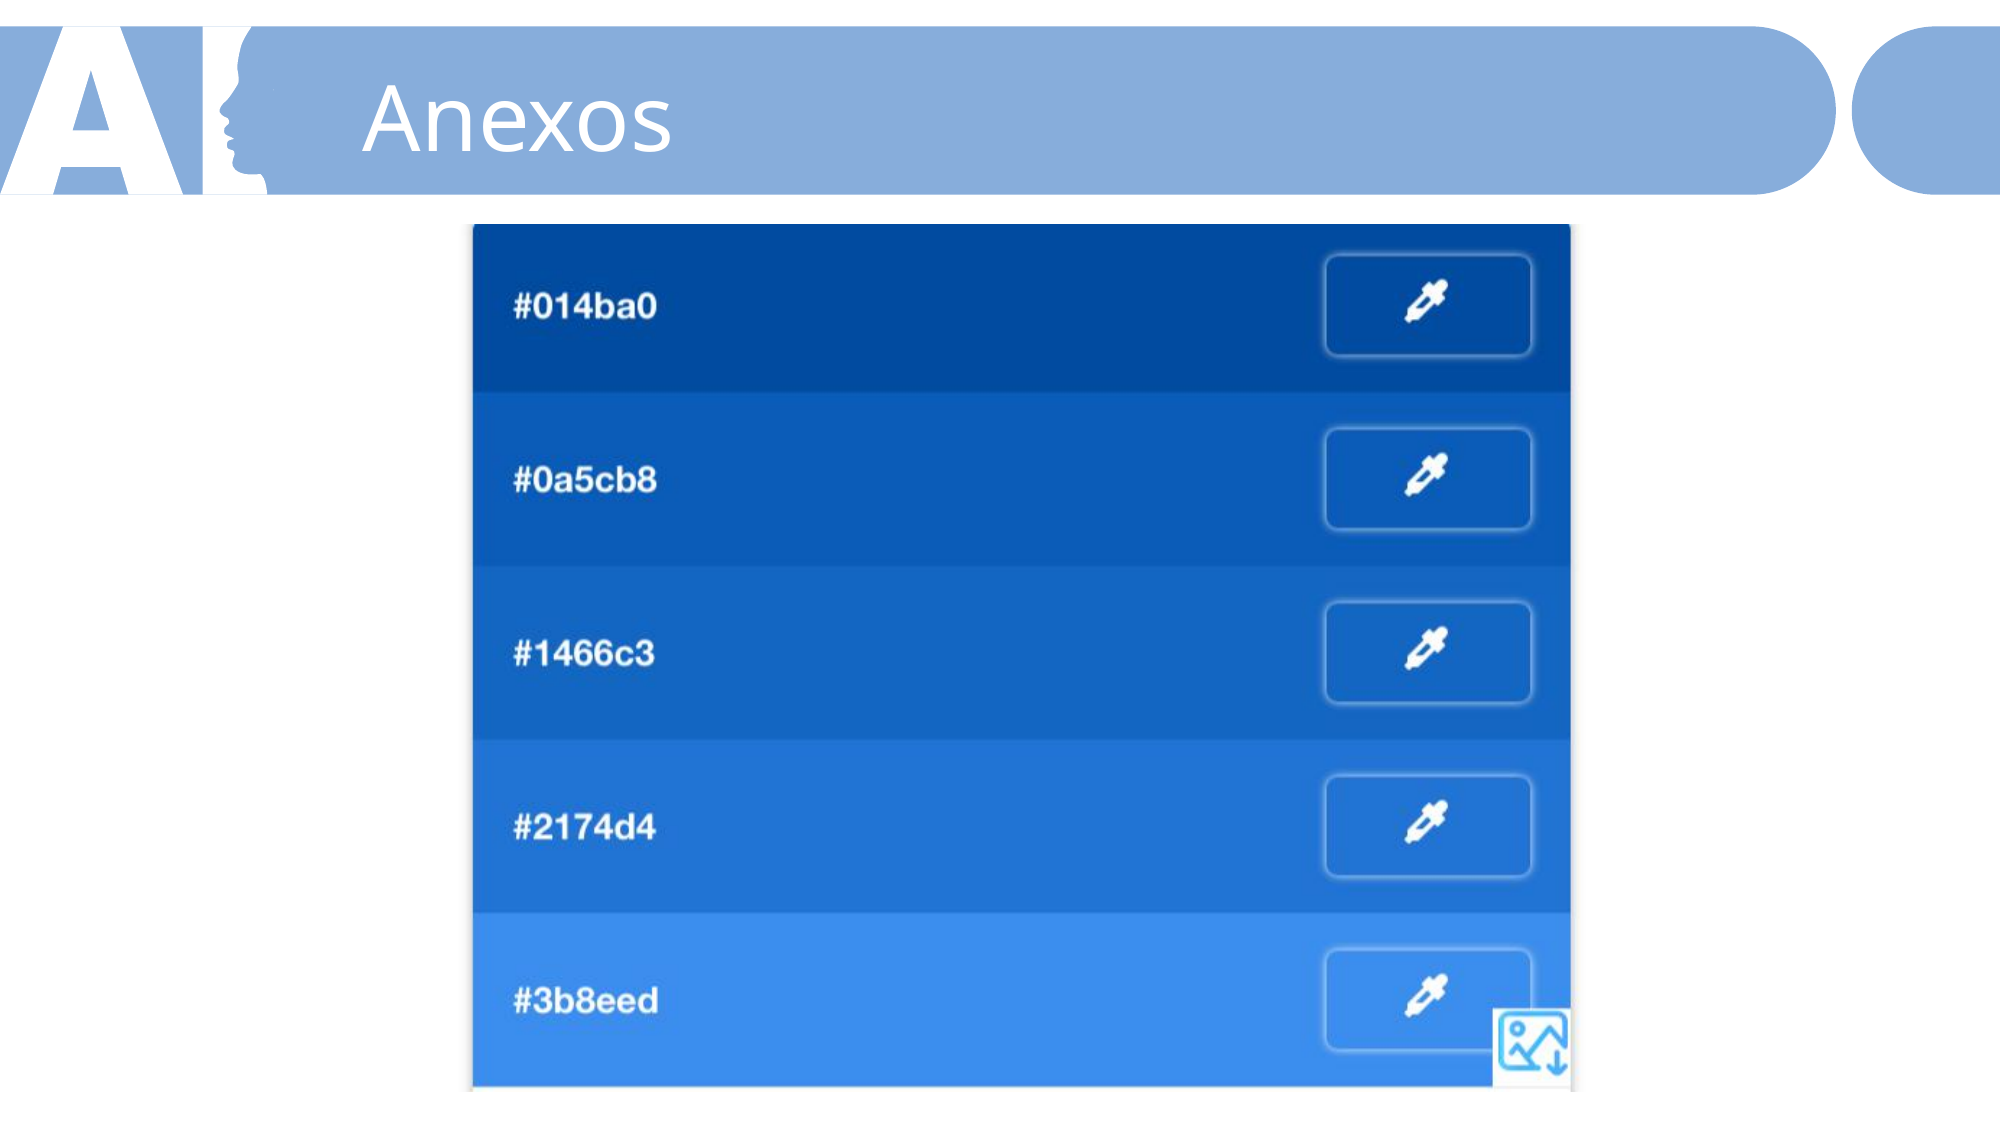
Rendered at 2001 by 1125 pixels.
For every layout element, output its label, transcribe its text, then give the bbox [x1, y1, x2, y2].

picture [424, 224, 1621, 1092]
list Anexos [347, 55, 1952, 175]
